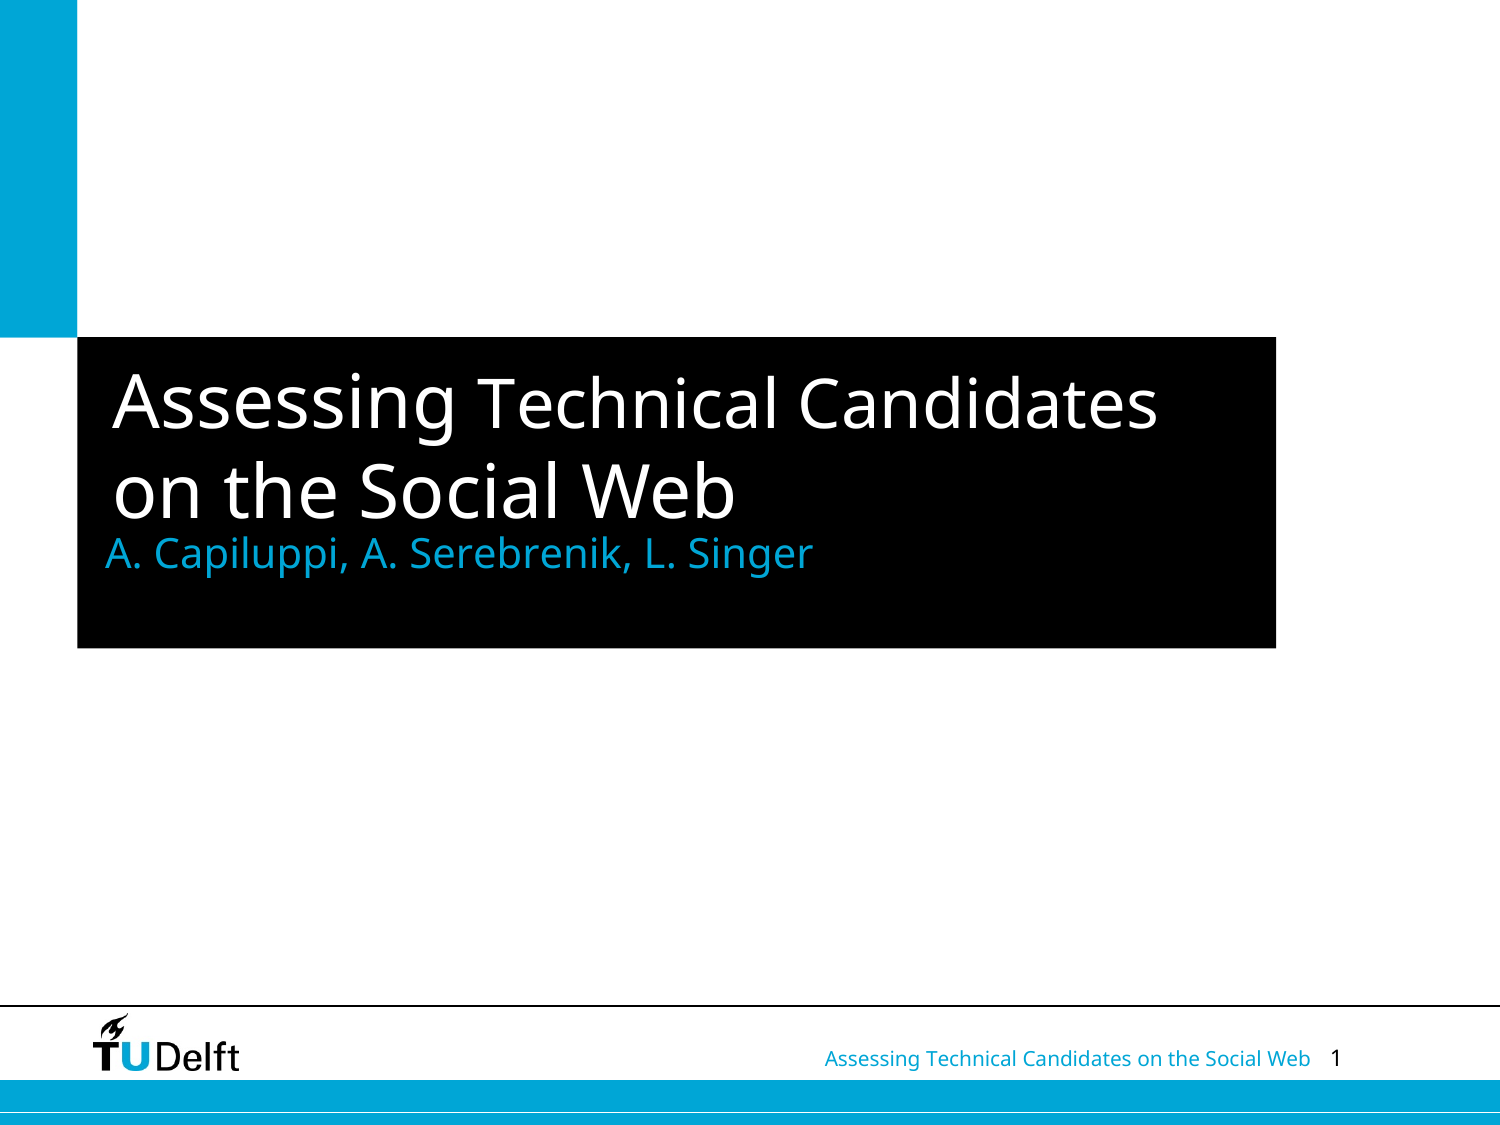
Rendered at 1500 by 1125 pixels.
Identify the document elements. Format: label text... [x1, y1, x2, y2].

text_box [0, 0, 1277, 649]
title Assessing Technical Candidates on the Social Web [112, 353, 1228, 460]
subtitle A. Capiluppi, A. Serebrenik, L. Singer [105, 525, 1218, 661]
picture [93, 1013, 239, 1071]
